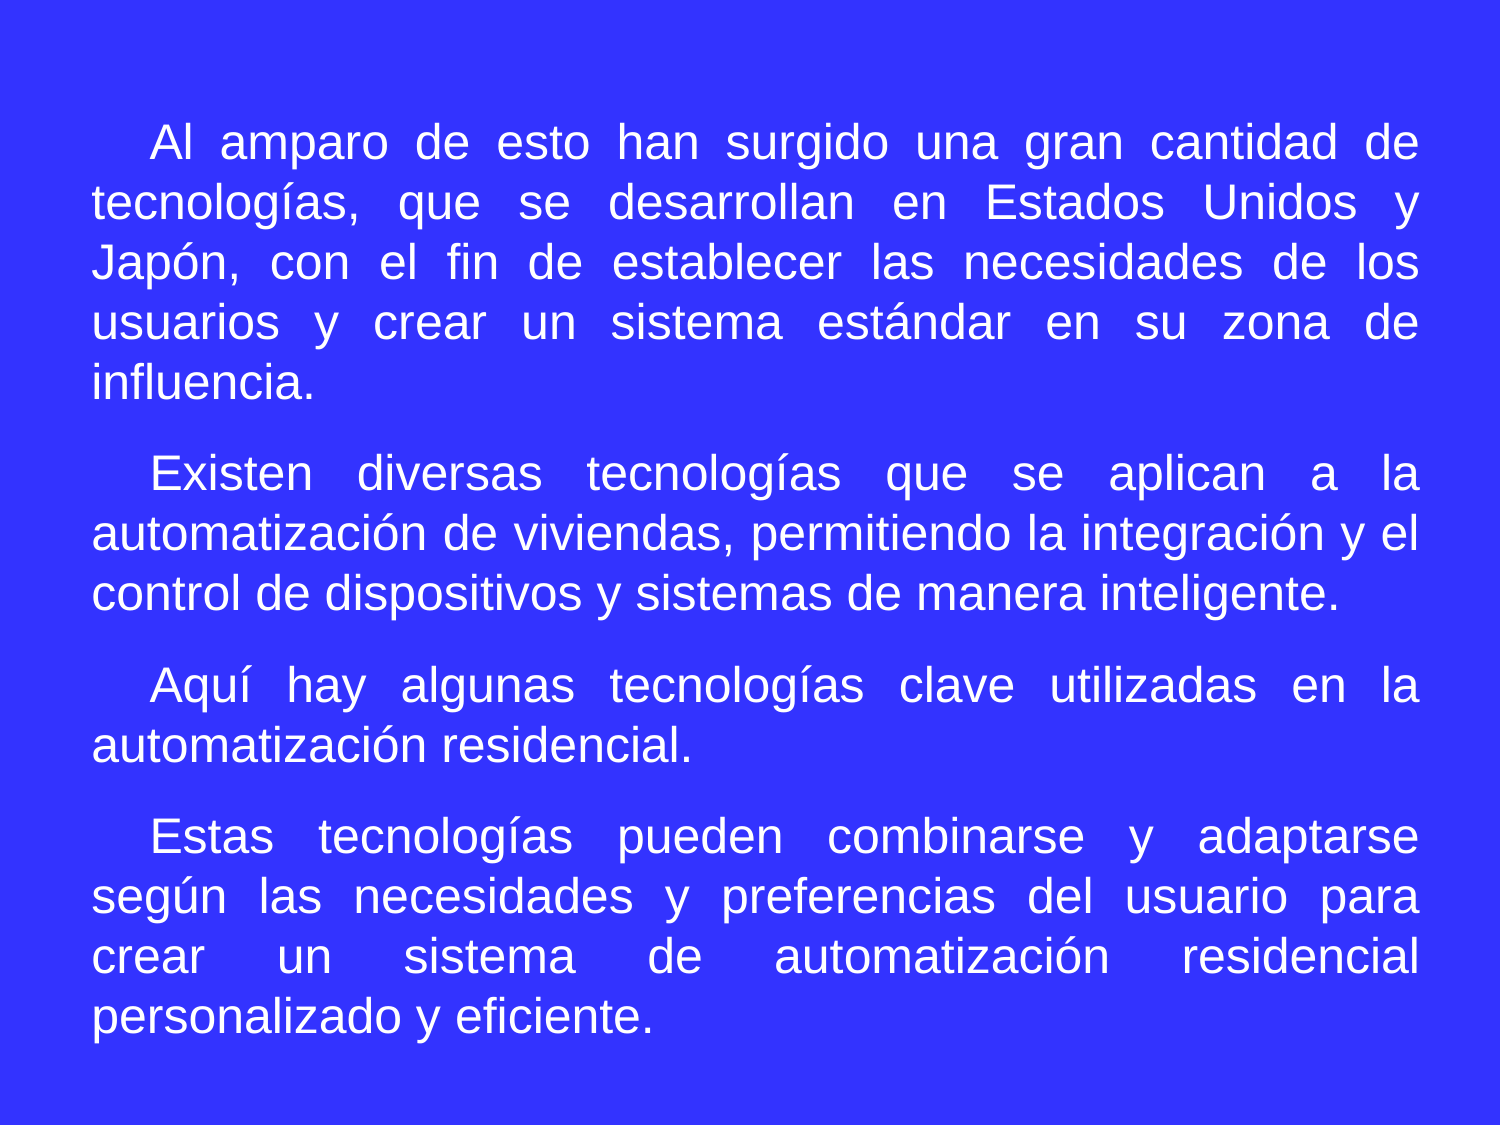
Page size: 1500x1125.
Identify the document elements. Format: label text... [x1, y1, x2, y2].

text_box Al amparo de esto han surgido una gran cantidad de tecnologías, que se desarrollan en Estados Unidos y Japón, con el fin de establecer las necesidades de los usuarios y crear un sistema estándar en su zona de influencia. Existen diversas tecnologías que se aplican a la automatización de viviendas, permitiendo la integración y el control de dispositivos y sistemas de manera inteligente. Aquí hay algunas tecnologías clave utilizadas en la automatización residencial. Estas tecnologías pueden combinarse y adaptarse según las necesidades y preferencias del usuario para crear un sistema de automatización residencial personalizado y eficiente. [76, 101, 1436, 1052]
